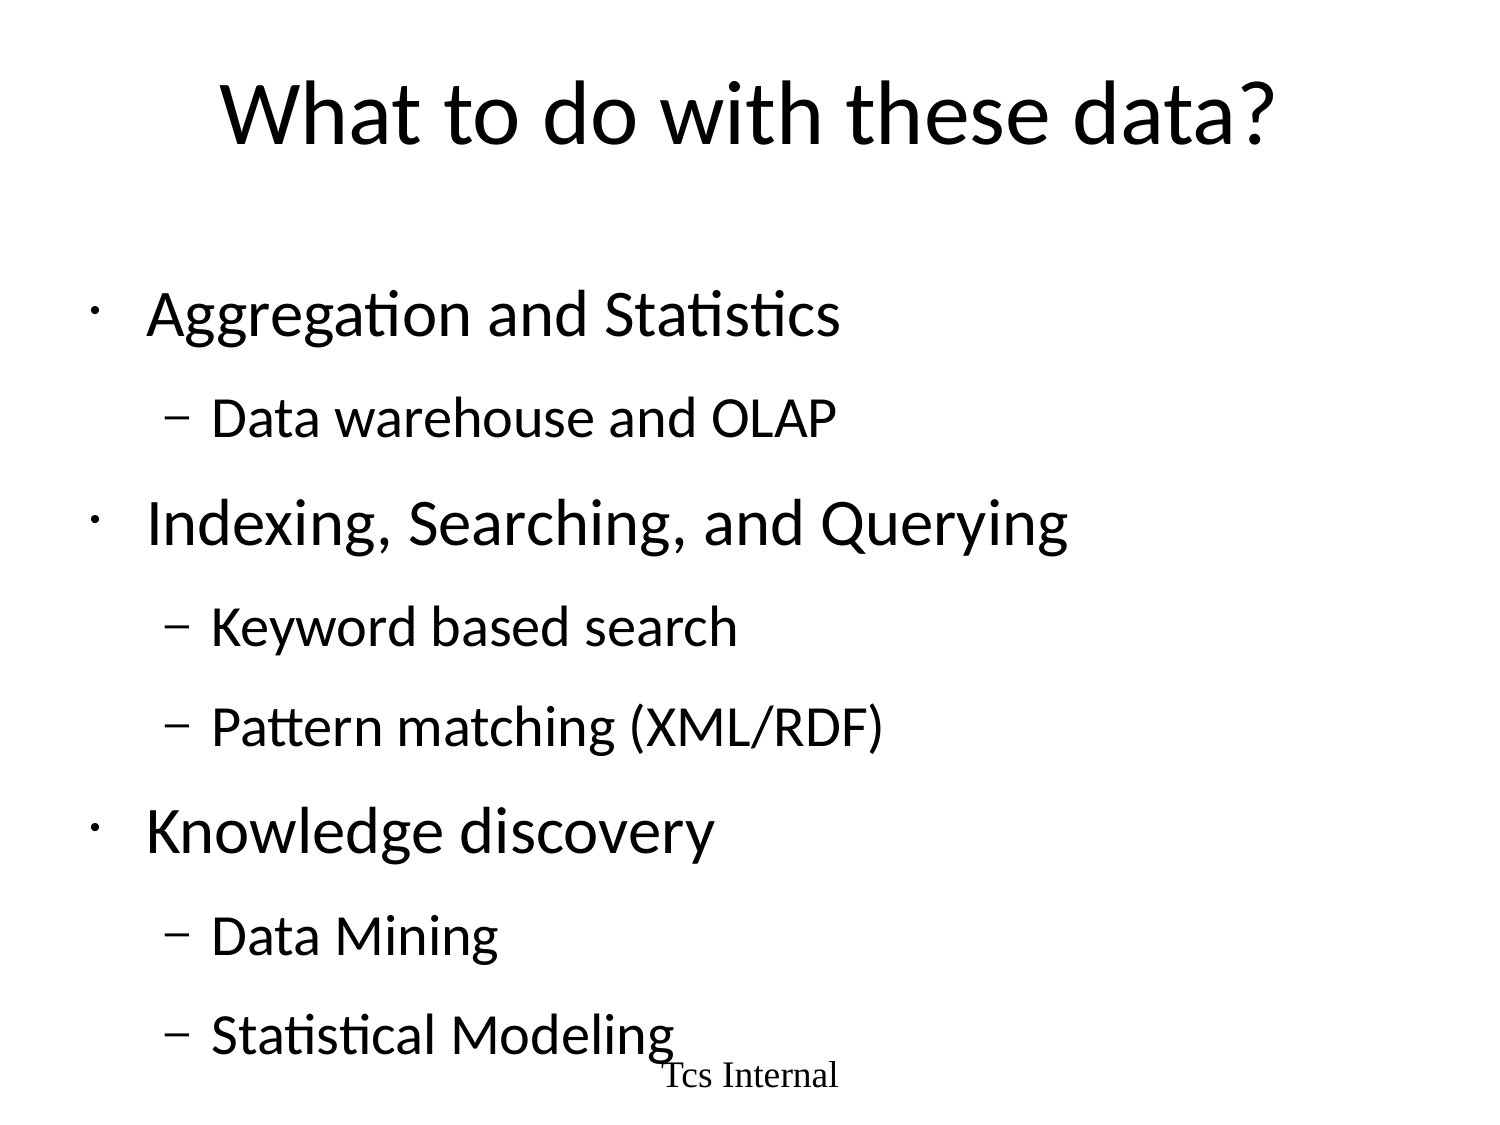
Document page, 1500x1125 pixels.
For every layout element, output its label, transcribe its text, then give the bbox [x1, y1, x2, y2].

list Aggregation and Statistics Data warehouse and OLAP Indexing, Searching, and Querying Keyword based search Pattern matching (XML/RDF) Knowledge discovery Data Mining Statistical Modeling [75, 262, 1425, 1005]
title What to do with these data? [75, 45, 1425, 233]
